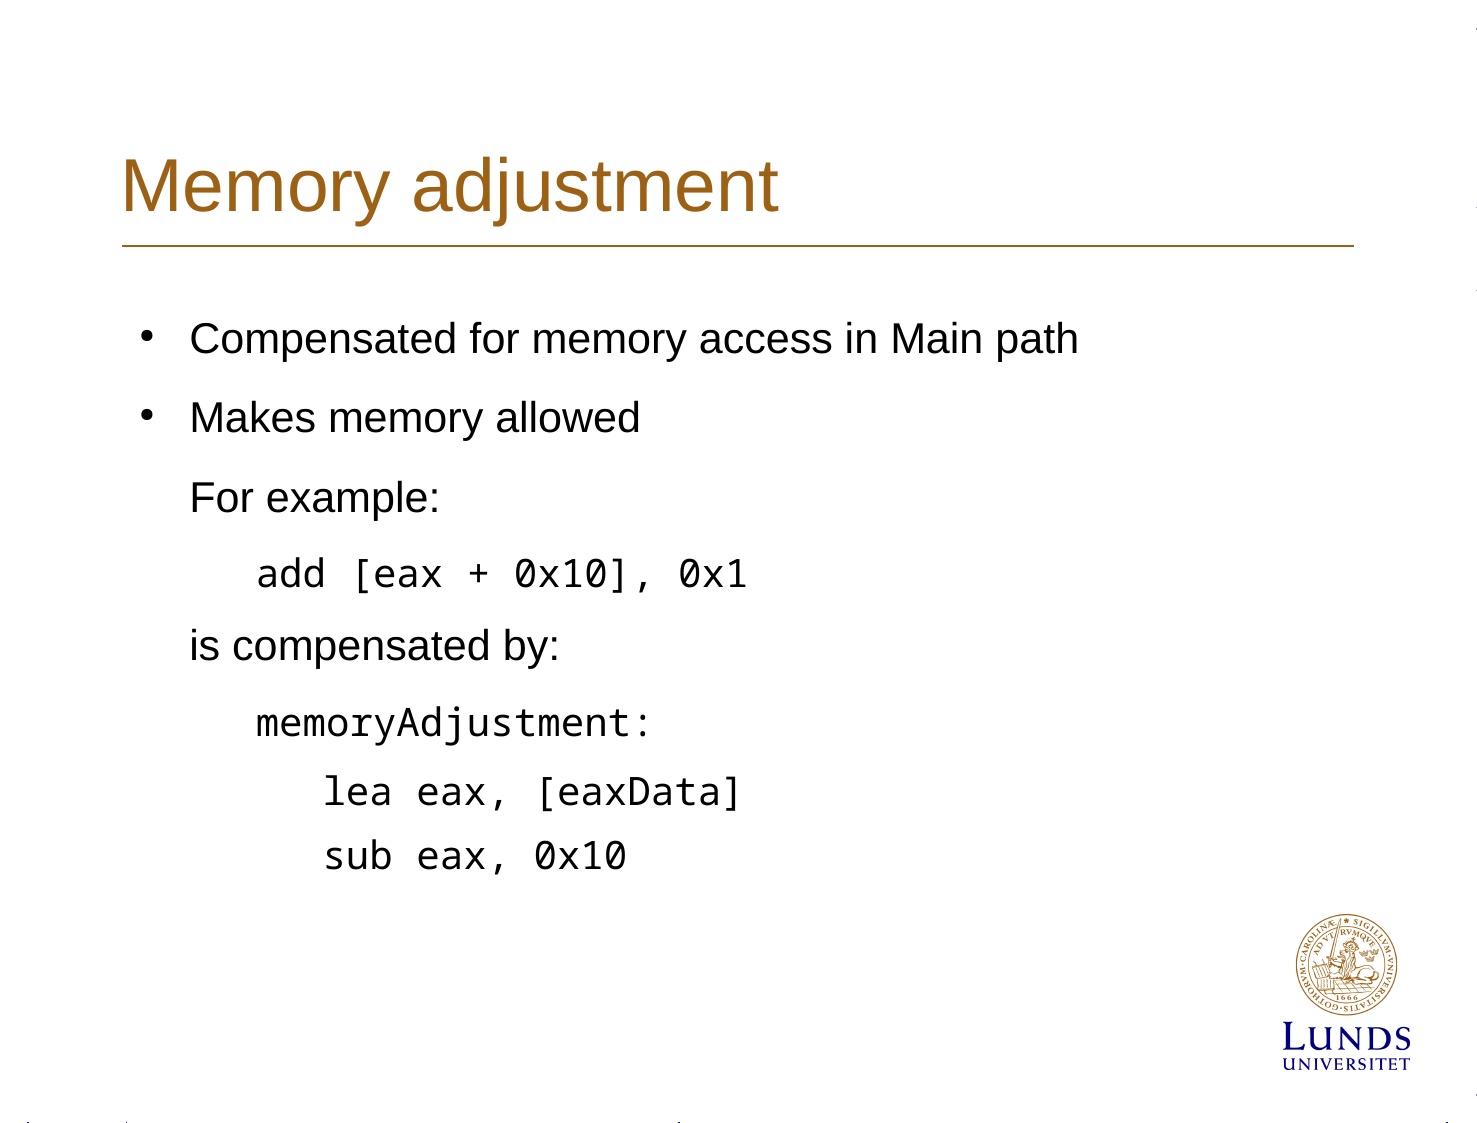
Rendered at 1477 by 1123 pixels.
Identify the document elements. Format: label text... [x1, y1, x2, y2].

list Compensated for memory access in Main path Makes memory allowed For example: add [eax + 0x10], 0x1 is compensated by: memoryAdjustment: lea eax, [eaxData] sub eax, 0x10 [107, 303, 1353, 888]
title Memory adjustment [105, 46, 1354, 234]
picture [1283, 914, 1410, 1070]
